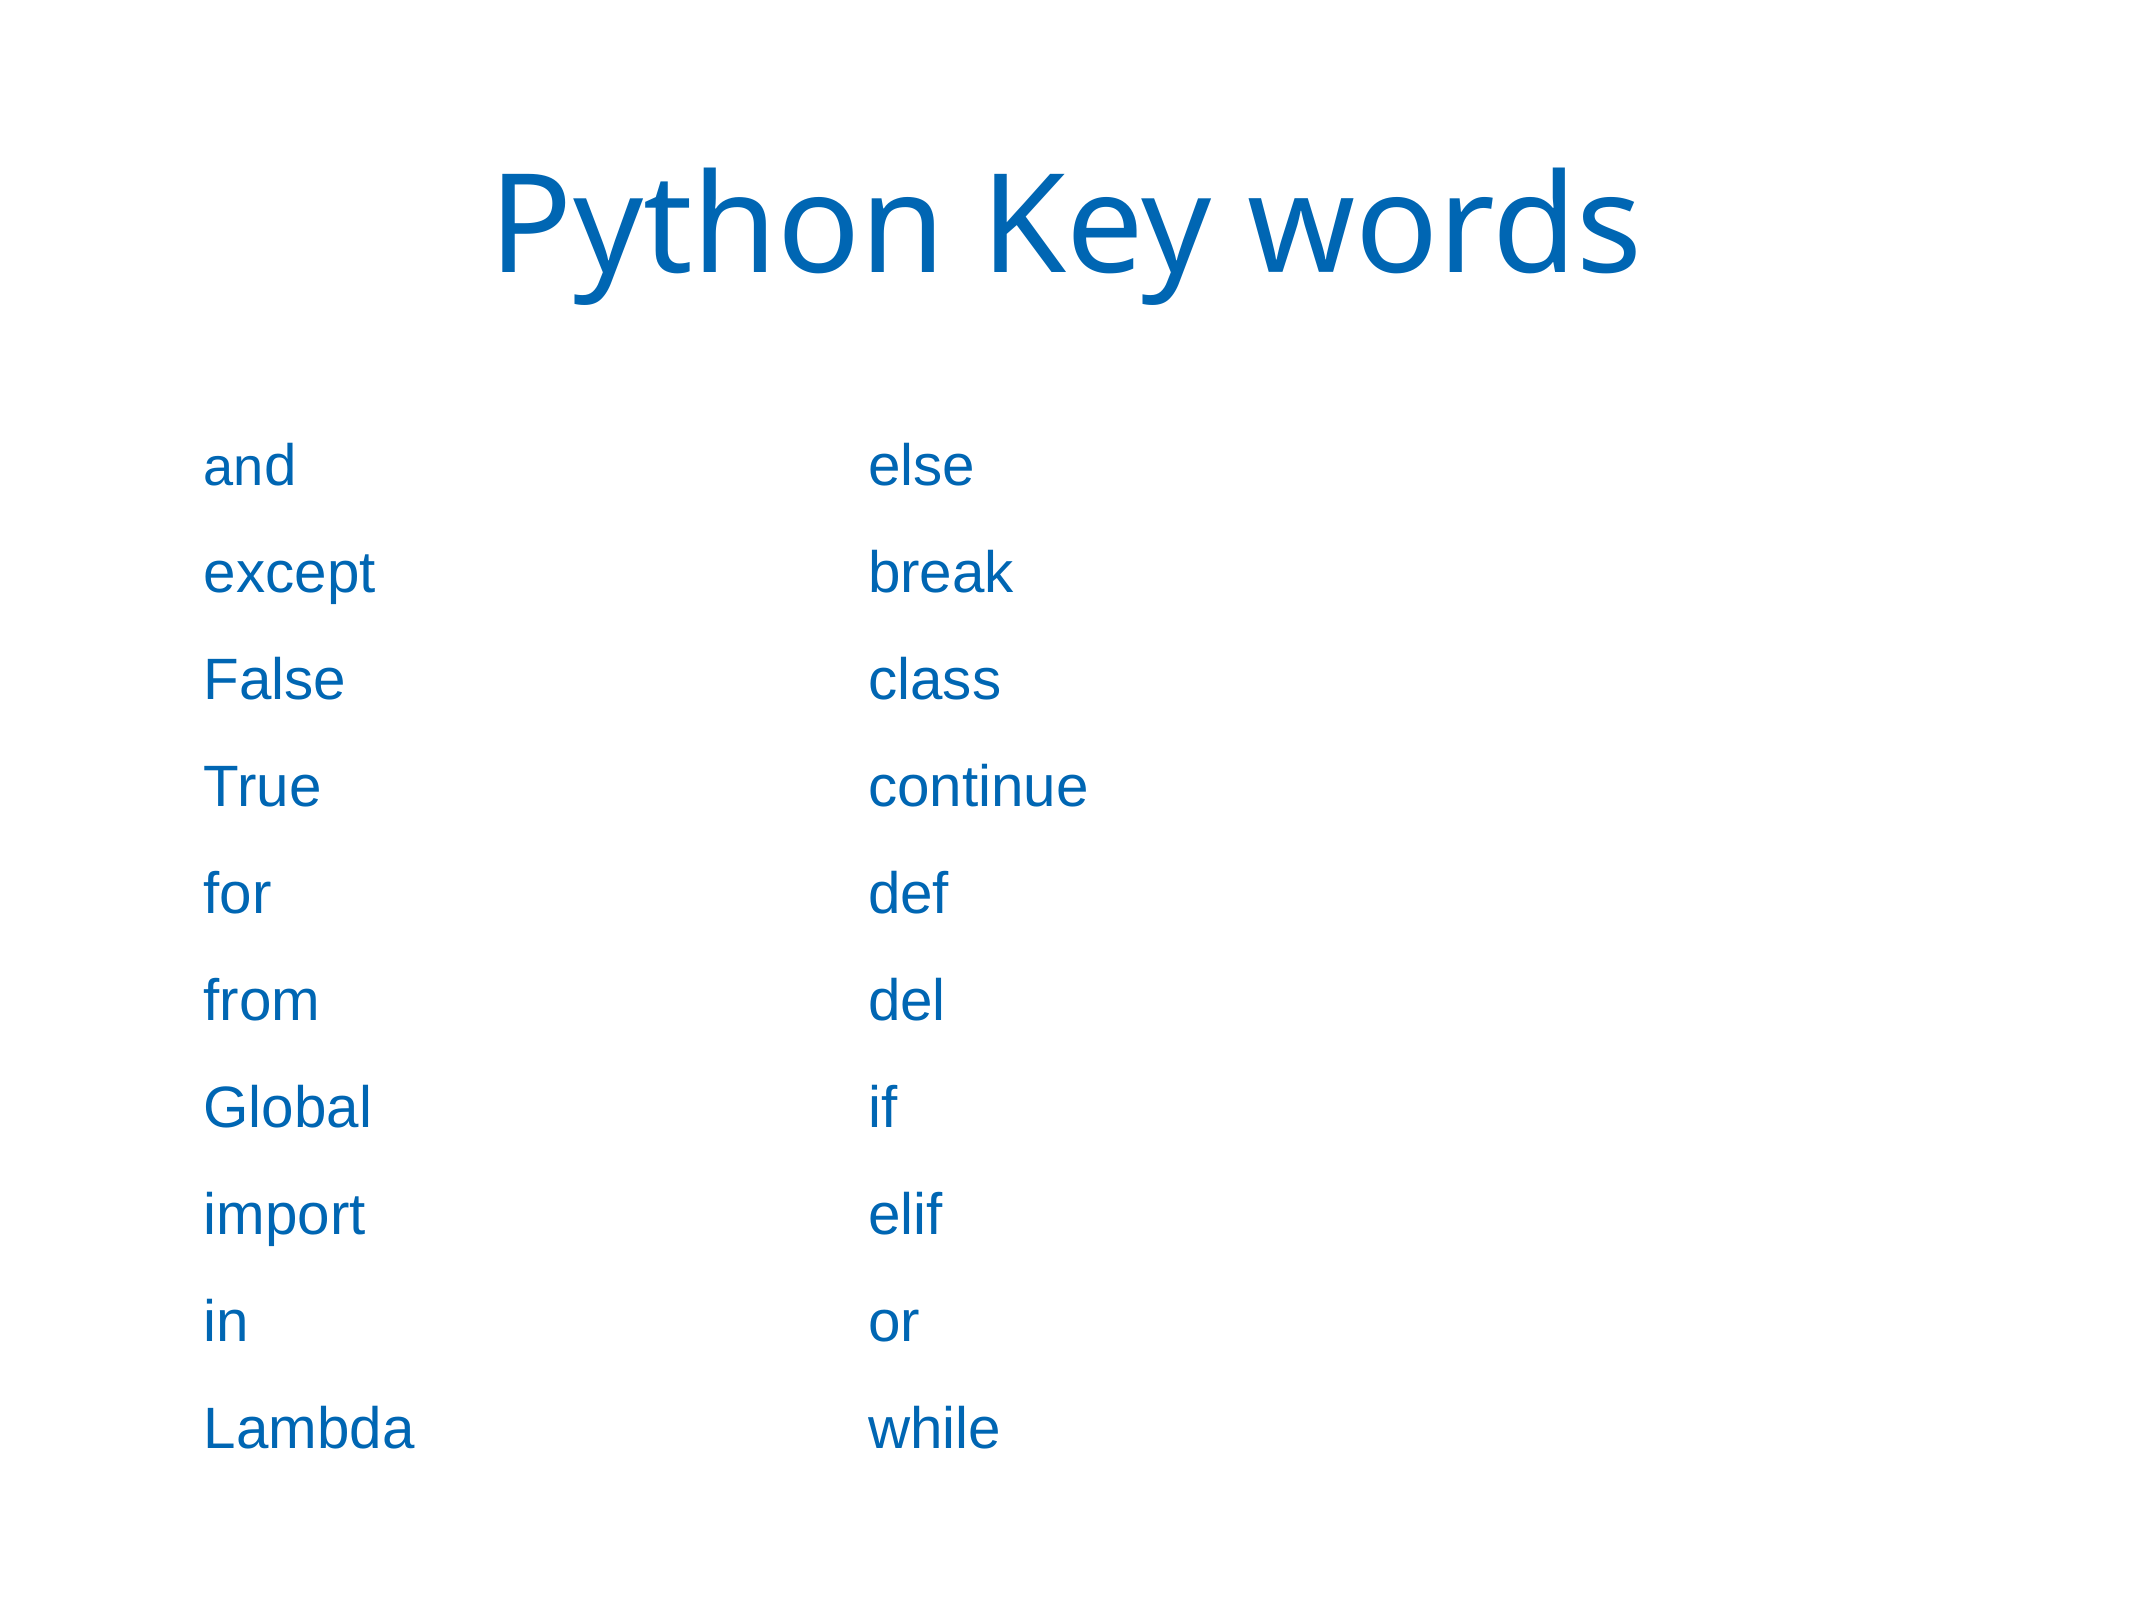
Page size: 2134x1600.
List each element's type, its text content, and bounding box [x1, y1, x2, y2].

title Python Key words [156, 41, 1978, 396]
text_box and else except break False class True continue for def from del Global if import elif in or Lambda while [188, 425, 2032, 1553]
